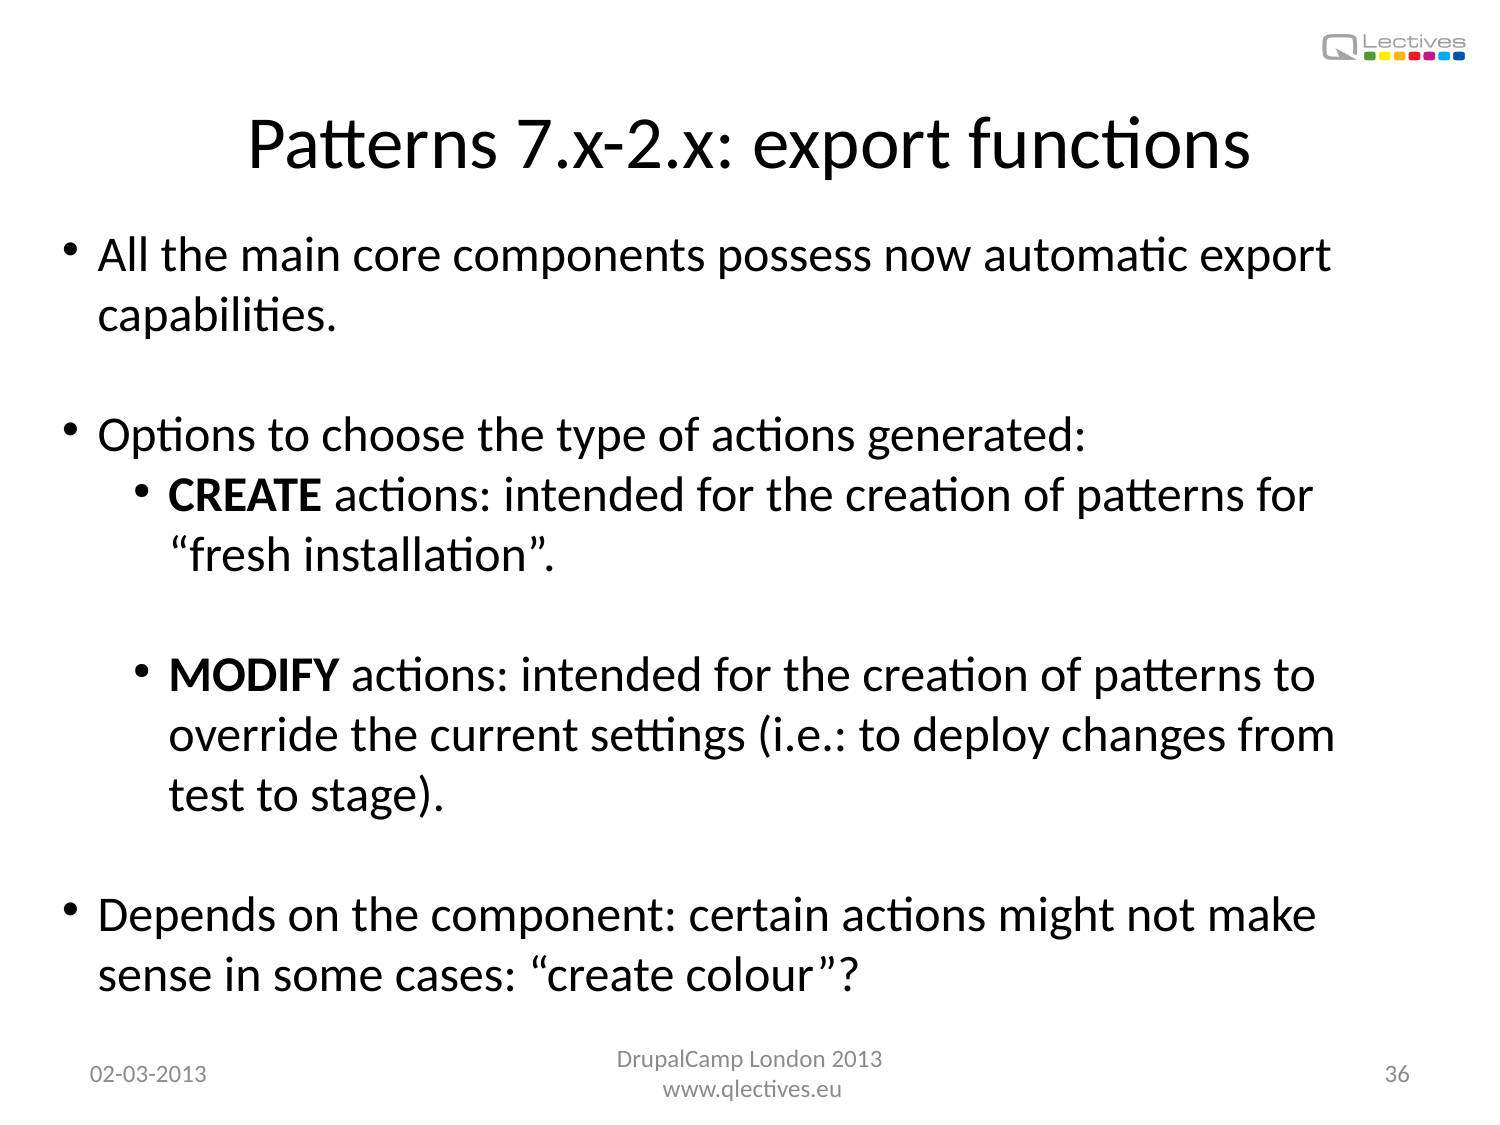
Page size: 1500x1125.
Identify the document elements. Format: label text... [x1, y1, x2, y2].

text_box 02-03-2013 [74, 1042, 425, 1103]
text_box <number> [1074, 1042, 1425, 1103]
text_box All the main core components possess now automatic export capabilities. Options to choose the type of actions generated: CREATE actions: intended for the creation of patterns for “fresh installation”. MODIFY actions: intended for the creation of patterns to override the current settings (i.e.: to deploy changes from test to stage). Depends on the component: certain actions might not make sense in some cases: “create colour”? [47, 214, 1410, 957]
text_box Patterns 7.x-2.x: export functions [75, 45, 1425, 233]
picture [1288, 9, 1500, 90]
text_box DrupalCamp London 2013 www.qlectives.eu [512, 1042, 988, 1103]
